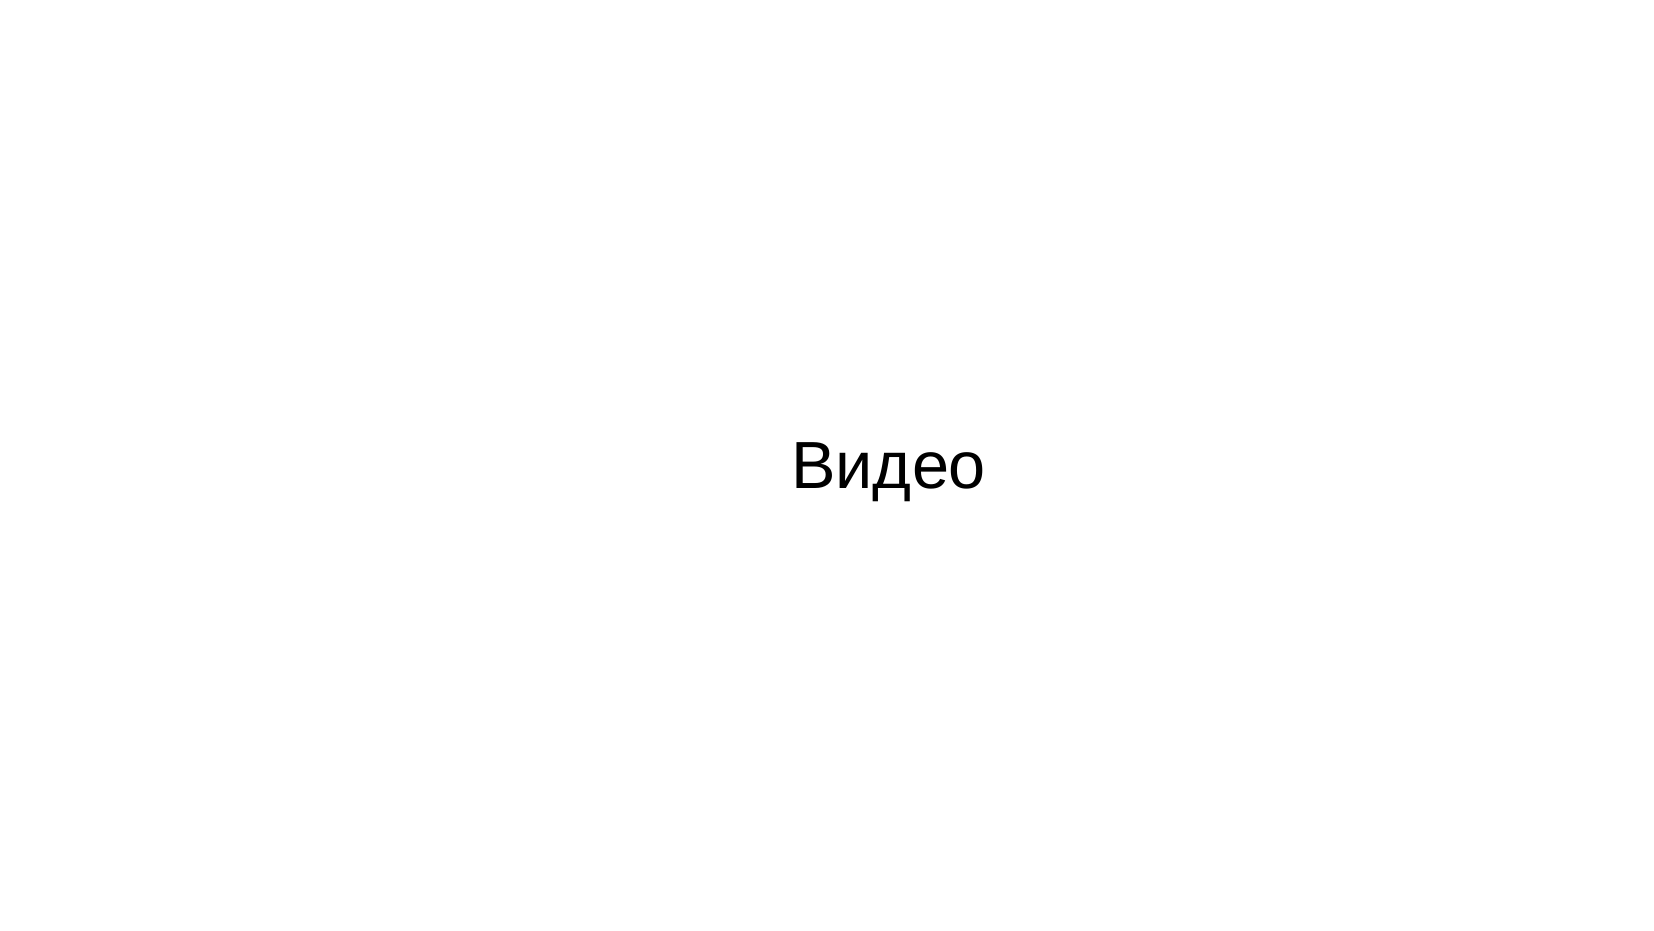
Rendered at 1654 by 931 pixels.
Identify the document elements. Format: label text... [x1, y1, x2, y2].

text_box Видео [472, 383, 1306, 540]
